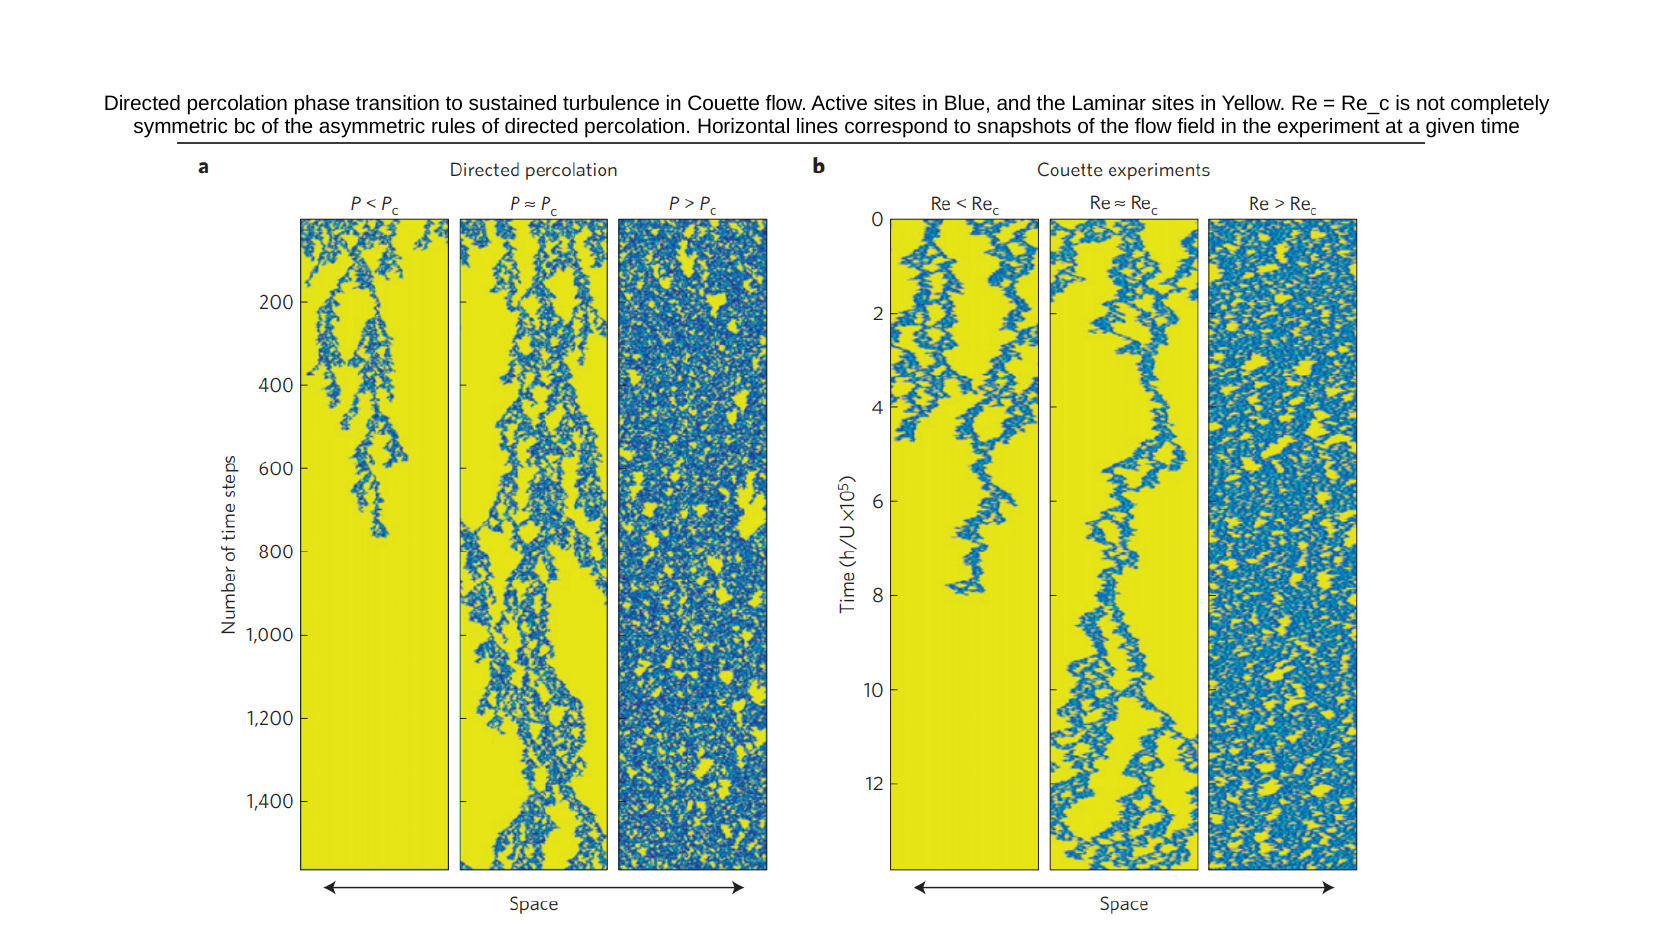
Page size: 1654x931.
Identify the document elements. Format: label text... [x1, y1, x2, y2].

picture [177, 142, 1426, 931]
title Directed percolation phase transition to sustained turbulence in Couette flow. Active sites in Blue, and the Laminar sites in Yellow. Re = Re_c is not completely symmetric bc of the asymmetric rules of directed percolation. Horizontal lines correspond to snapshots of the flow field in the experiment at a given time [82, 37, 1571, 193]
